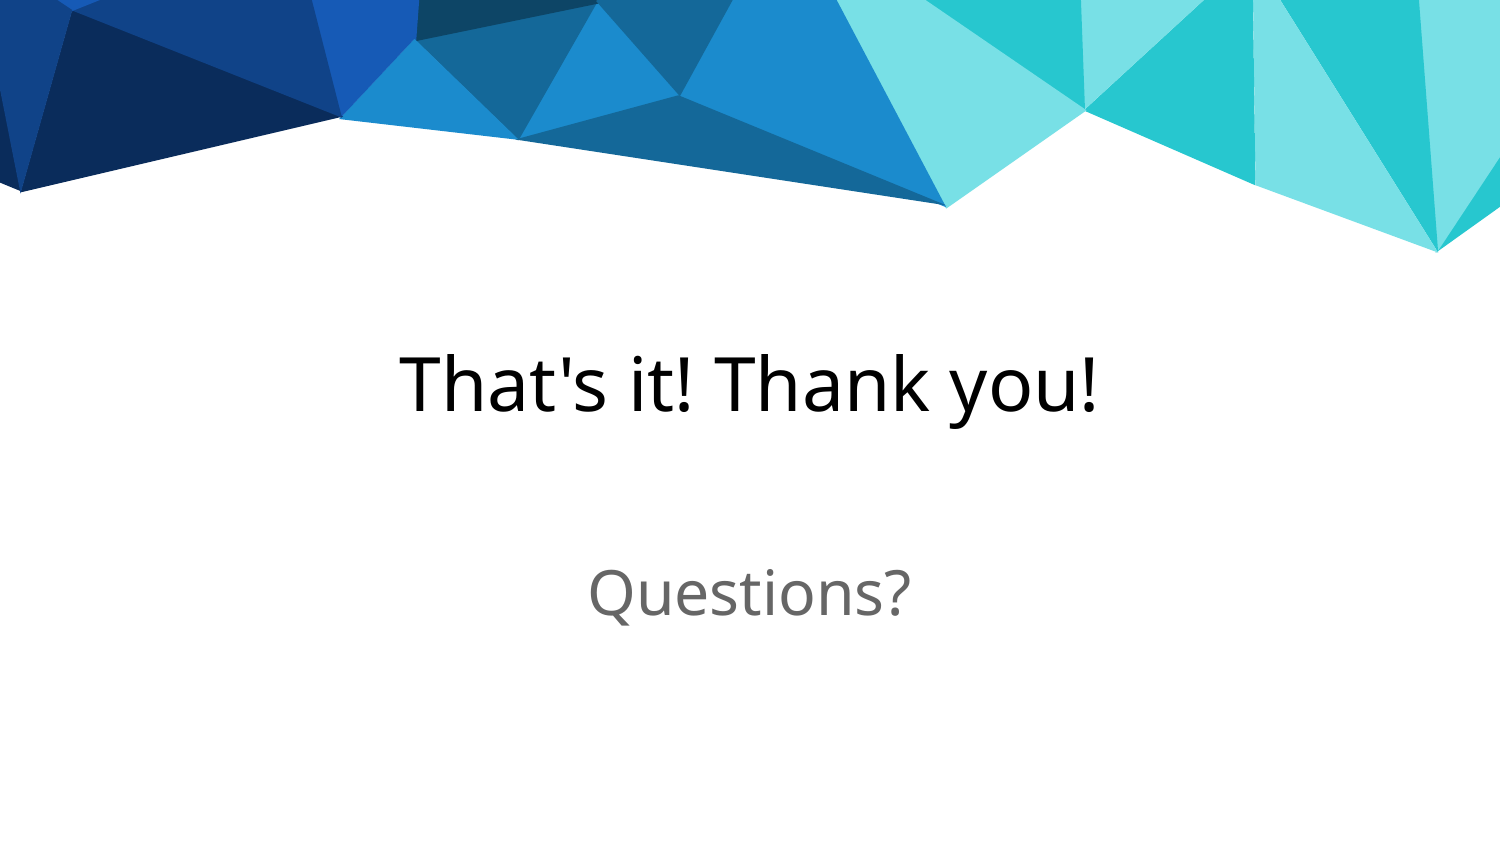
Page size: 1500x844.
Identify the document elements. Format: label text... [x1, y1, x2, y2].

title Questions? [50, 538, 1450, 633]
title That's it! Thank you! [50, 321, 1450, 436]
text_box [0, 0, 1500, 253]
